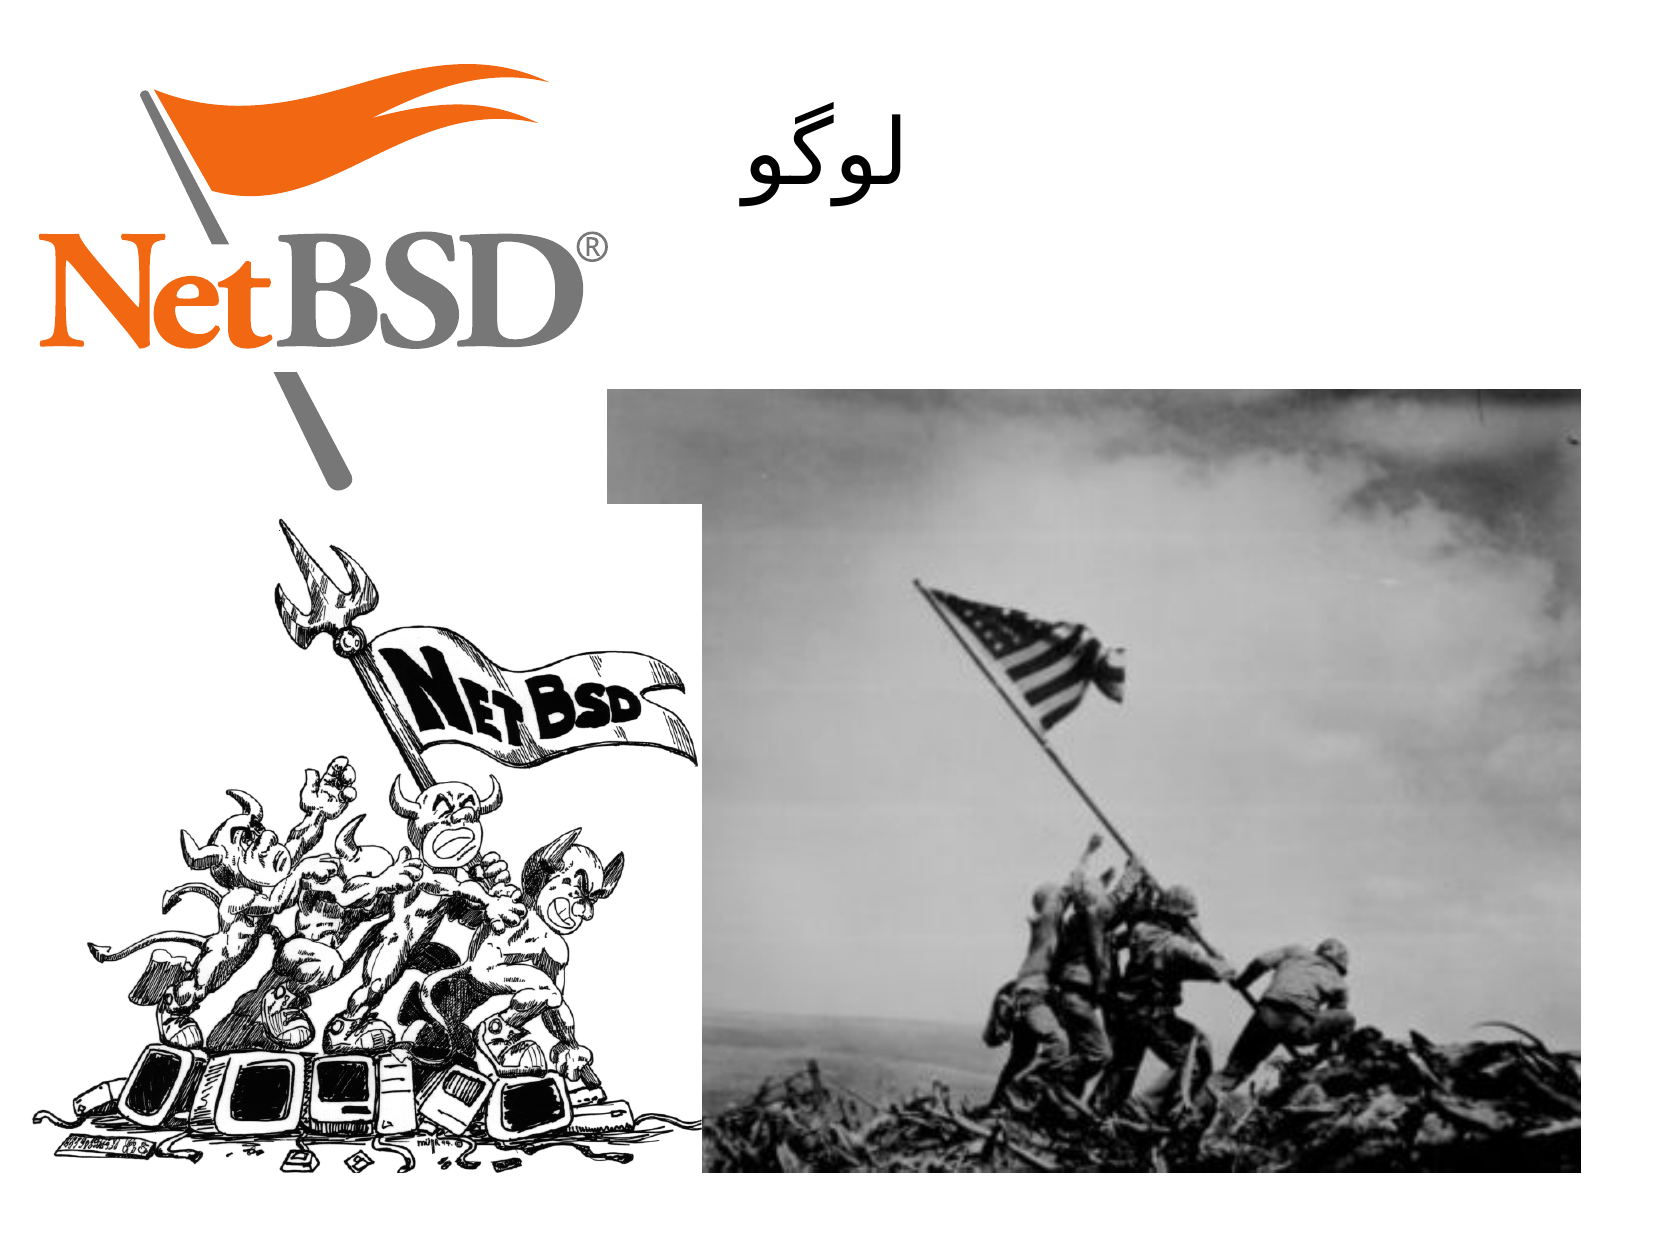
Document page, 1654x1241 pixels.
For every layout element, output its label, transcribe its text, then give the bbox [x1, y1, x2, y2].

picture [21, 56, 1581, 1173]
title لوگو [82, 49, 1571, 257]
